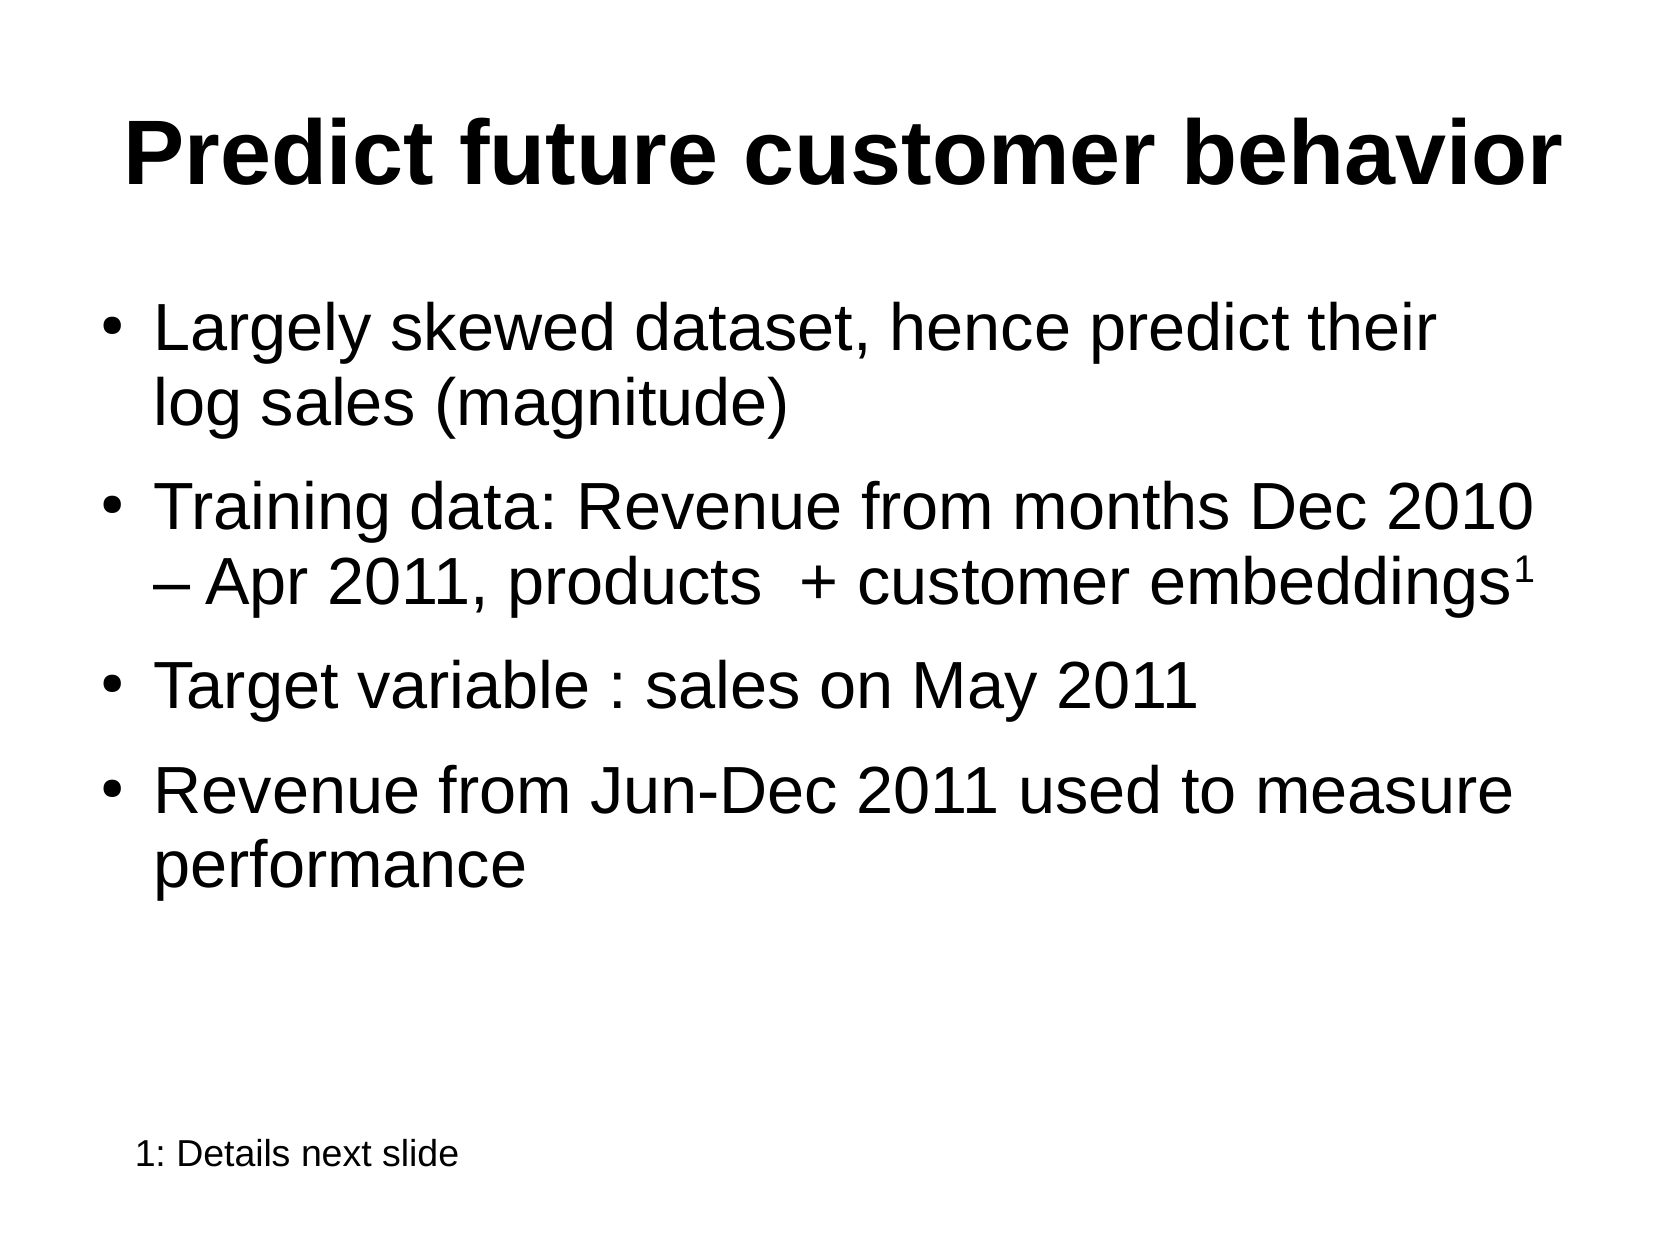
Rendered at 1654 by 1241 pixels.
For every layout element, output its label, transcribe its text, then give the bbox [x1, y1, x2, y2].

text_box 1: Details next slide [120, 1125, 1654, 1224]
list Largely skewed dataset, hence predict their log sales (magnitude) Training data: Revenue from months Dec 2010 – Apr 2011, products + customer embeddings1 Target variable : sales on May 2011 Revenue from Jun-Dec 2011 used to measure performance [82, 290, 1546, 1010]
title Predict future customer behavior [82, 49, 1571, 257]
